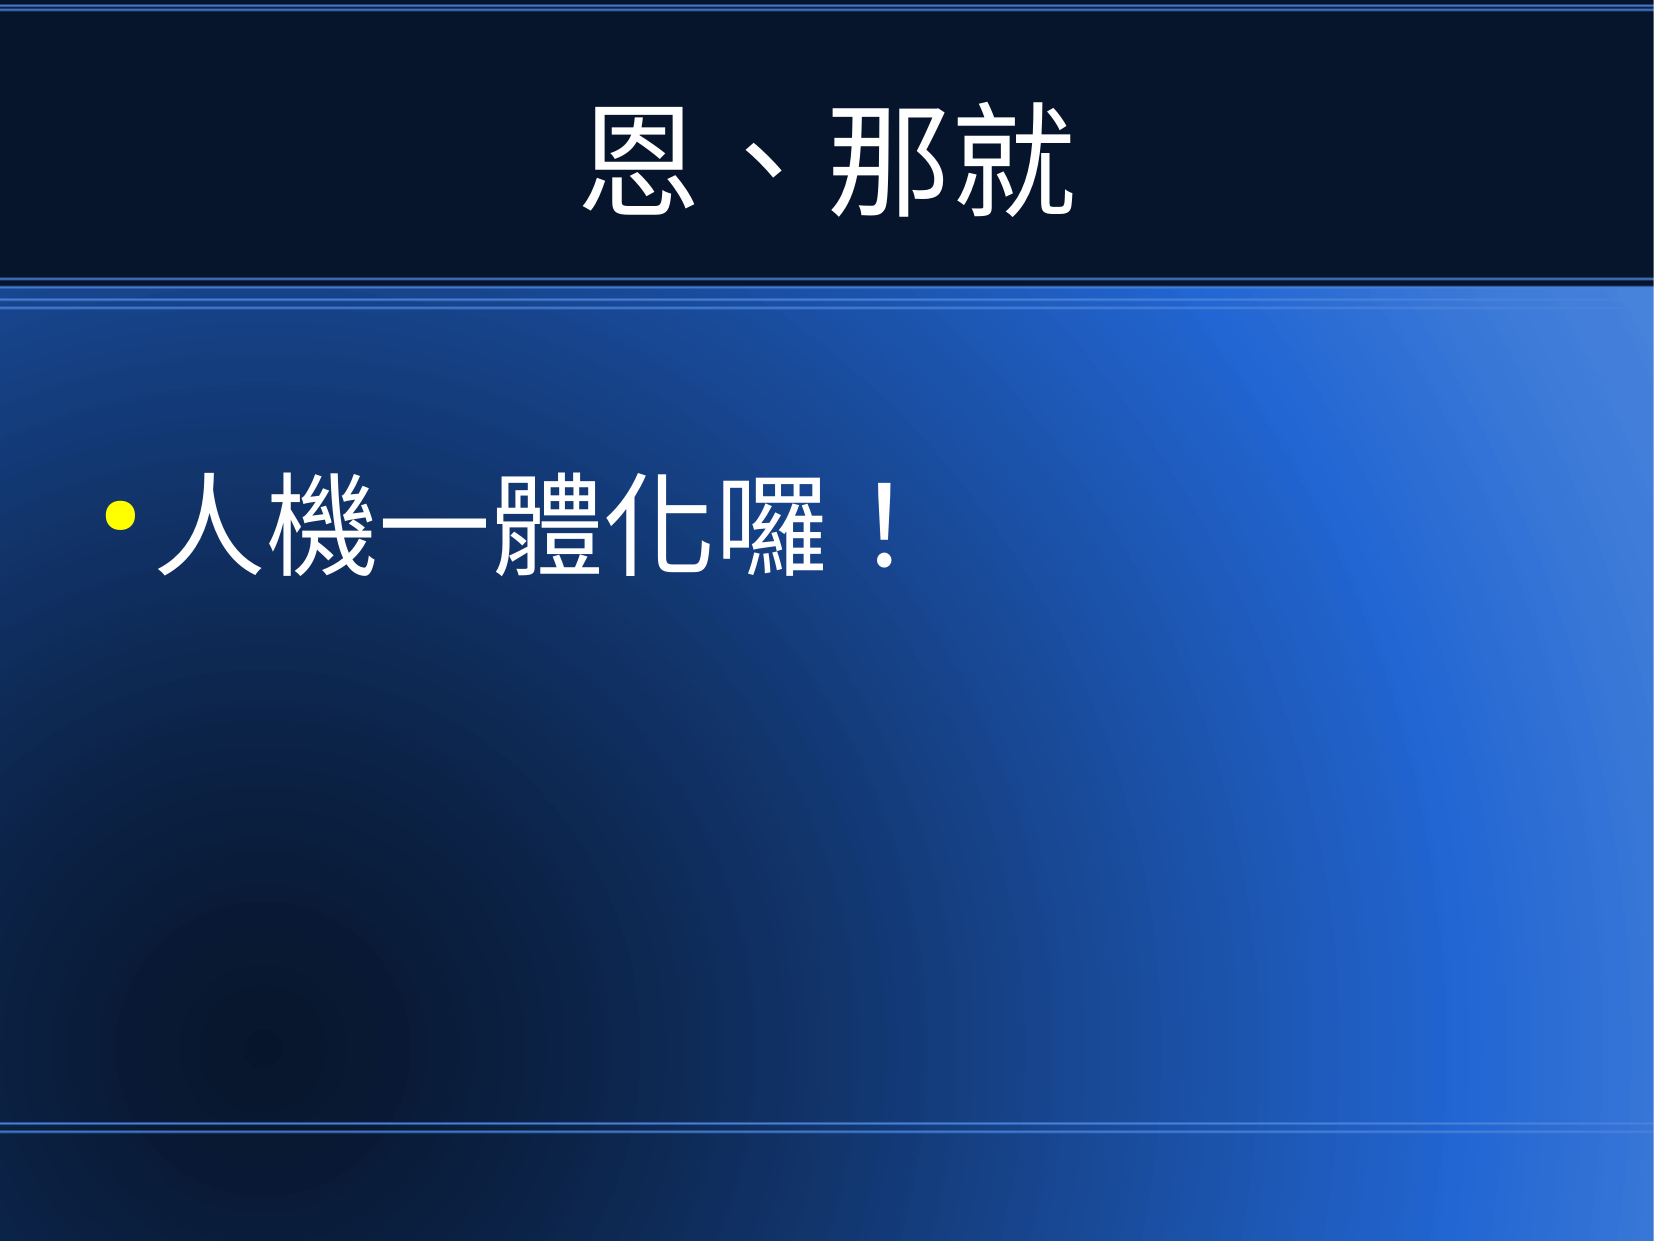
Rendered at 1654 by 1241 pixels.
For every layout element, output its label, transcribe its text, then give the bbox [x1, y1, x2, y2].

title 恩、那就 [82, 49, 1571, 257]
picture [0, 0, 1654, 1241]
list 人機一體化囉！ [82, 355, 1571, 1241]
